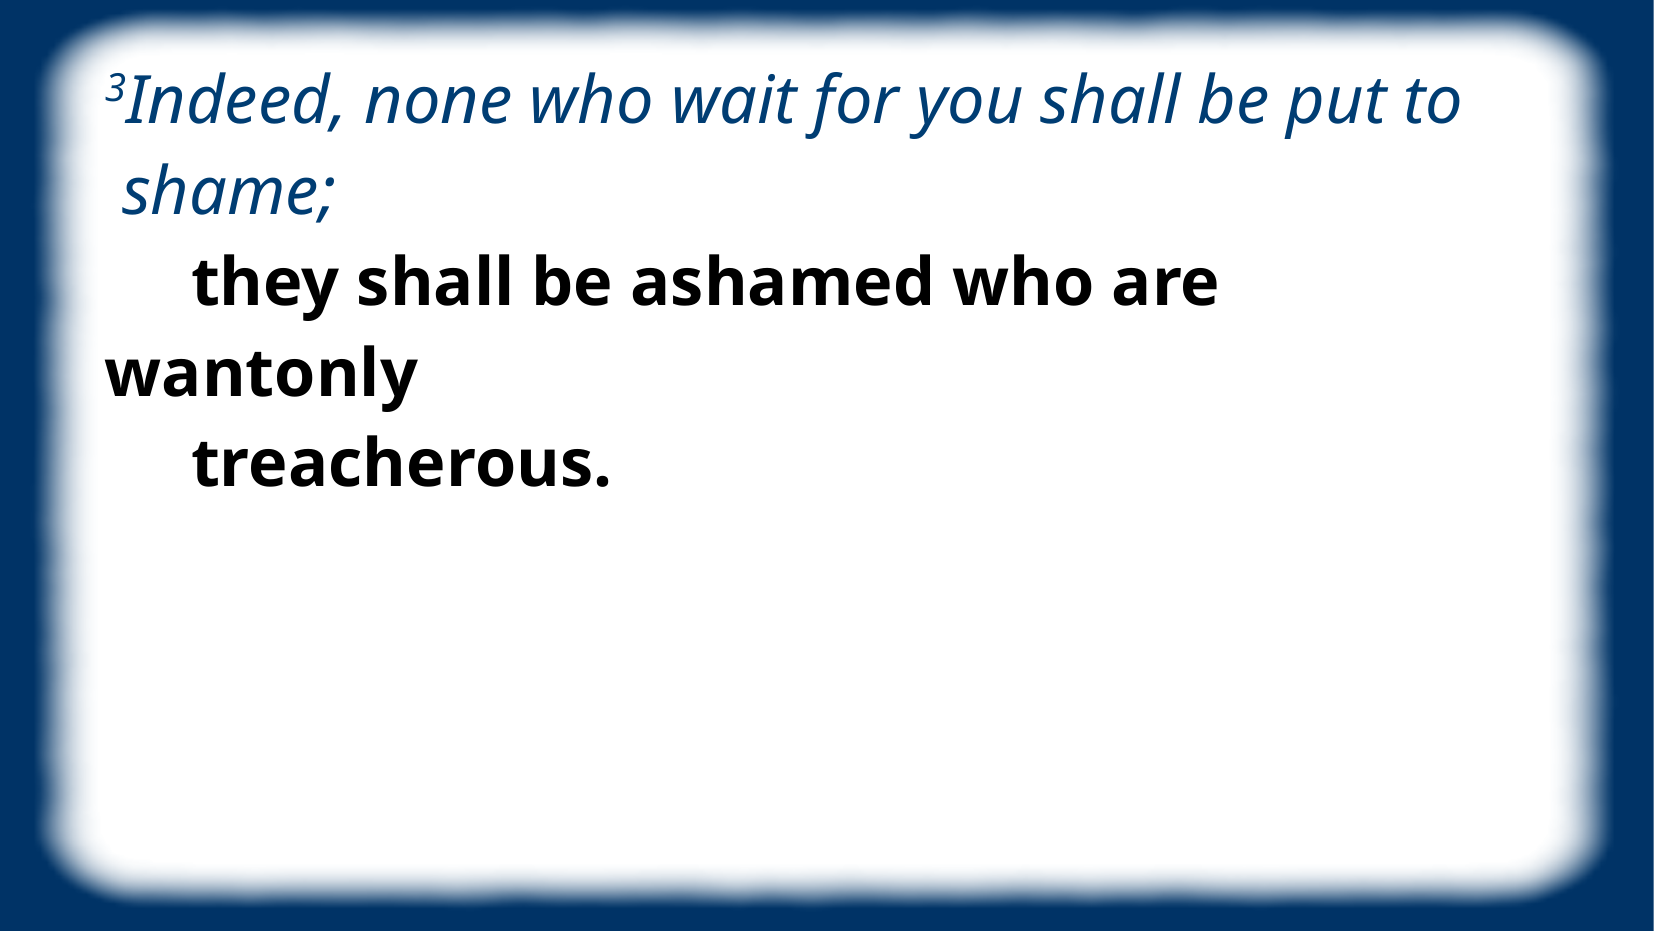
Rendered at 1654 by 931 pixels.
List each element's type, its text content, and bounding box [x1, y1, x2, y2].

text_box 3Indeed, none who wait for you shall be put to shame; they shall be ashamed who are wantonly treacherous. [90, 45, 1561, 436]
picture [0, 0, 1654, 931]
